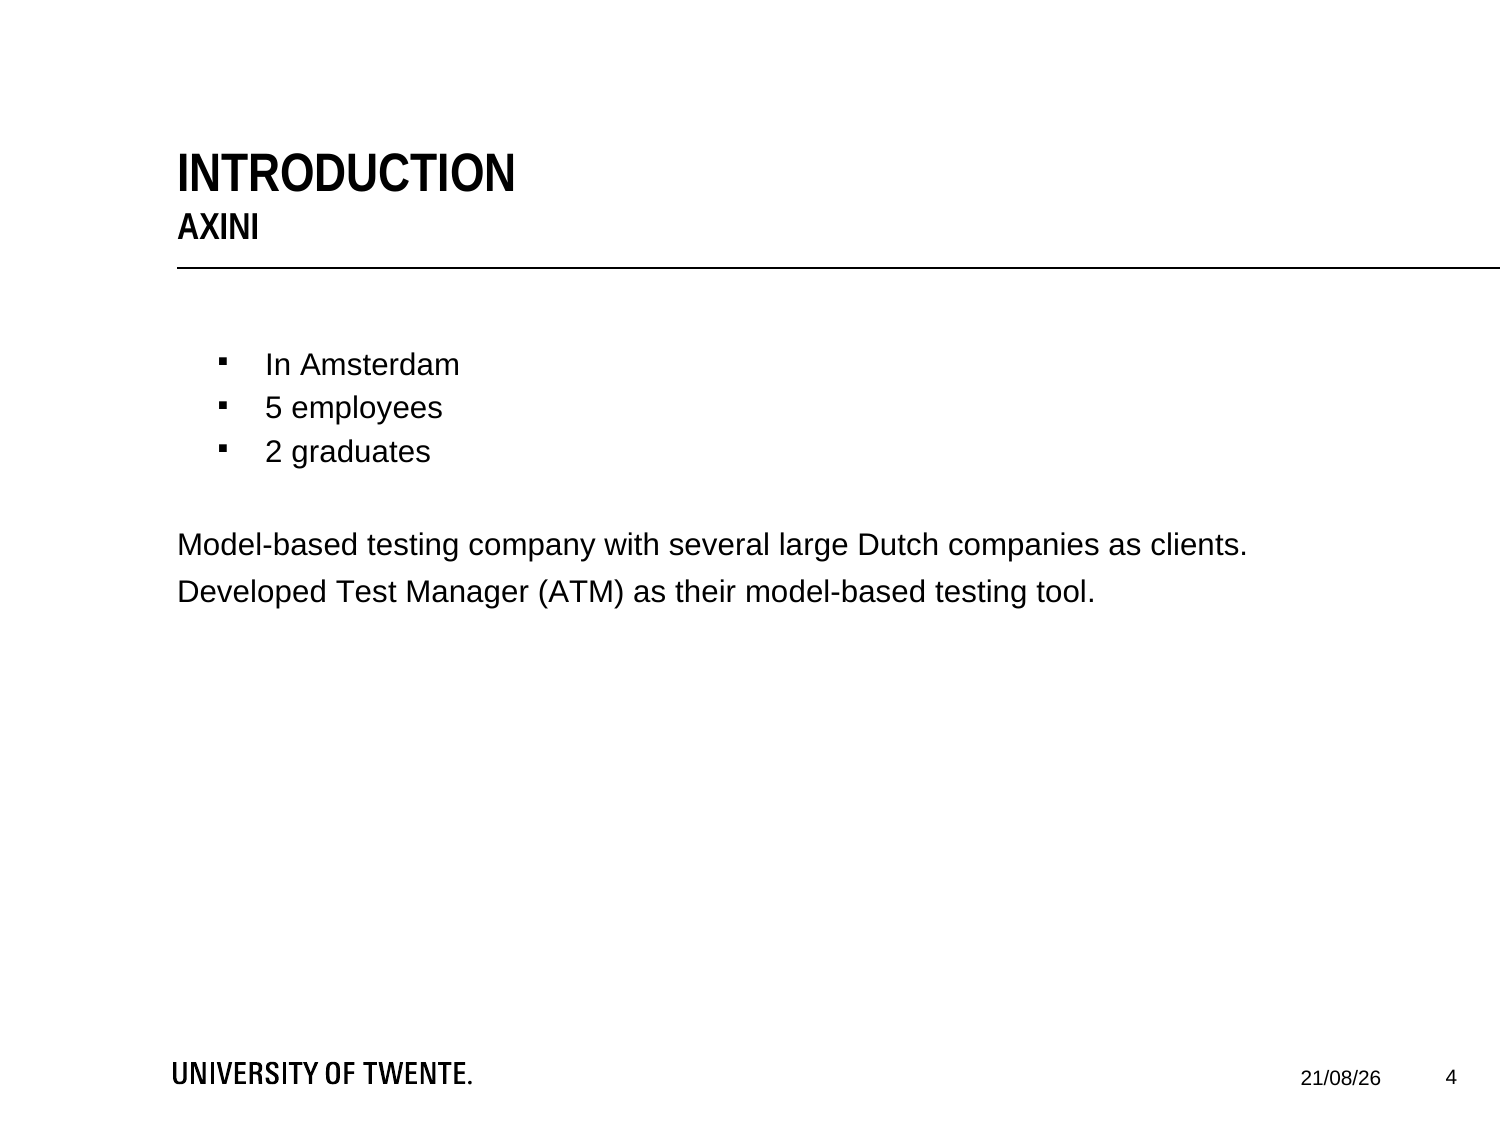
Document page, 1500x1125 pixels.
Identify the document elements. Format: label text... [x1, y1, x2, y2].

text_box <number> [1395, 1049, 1458, 1125]
text_box 21/05/12 [1242, 1050, 1395, 1125]
title INTRODUCTION AXINI [177, 59, 1458, 248]
list In Amsterdam 5 employees 2 graduates Model-based testing company with several large Dutch companies as clients. Developed Test Manager (ATM) as their model-based testing tool. [177, 336, 1457, 921]
